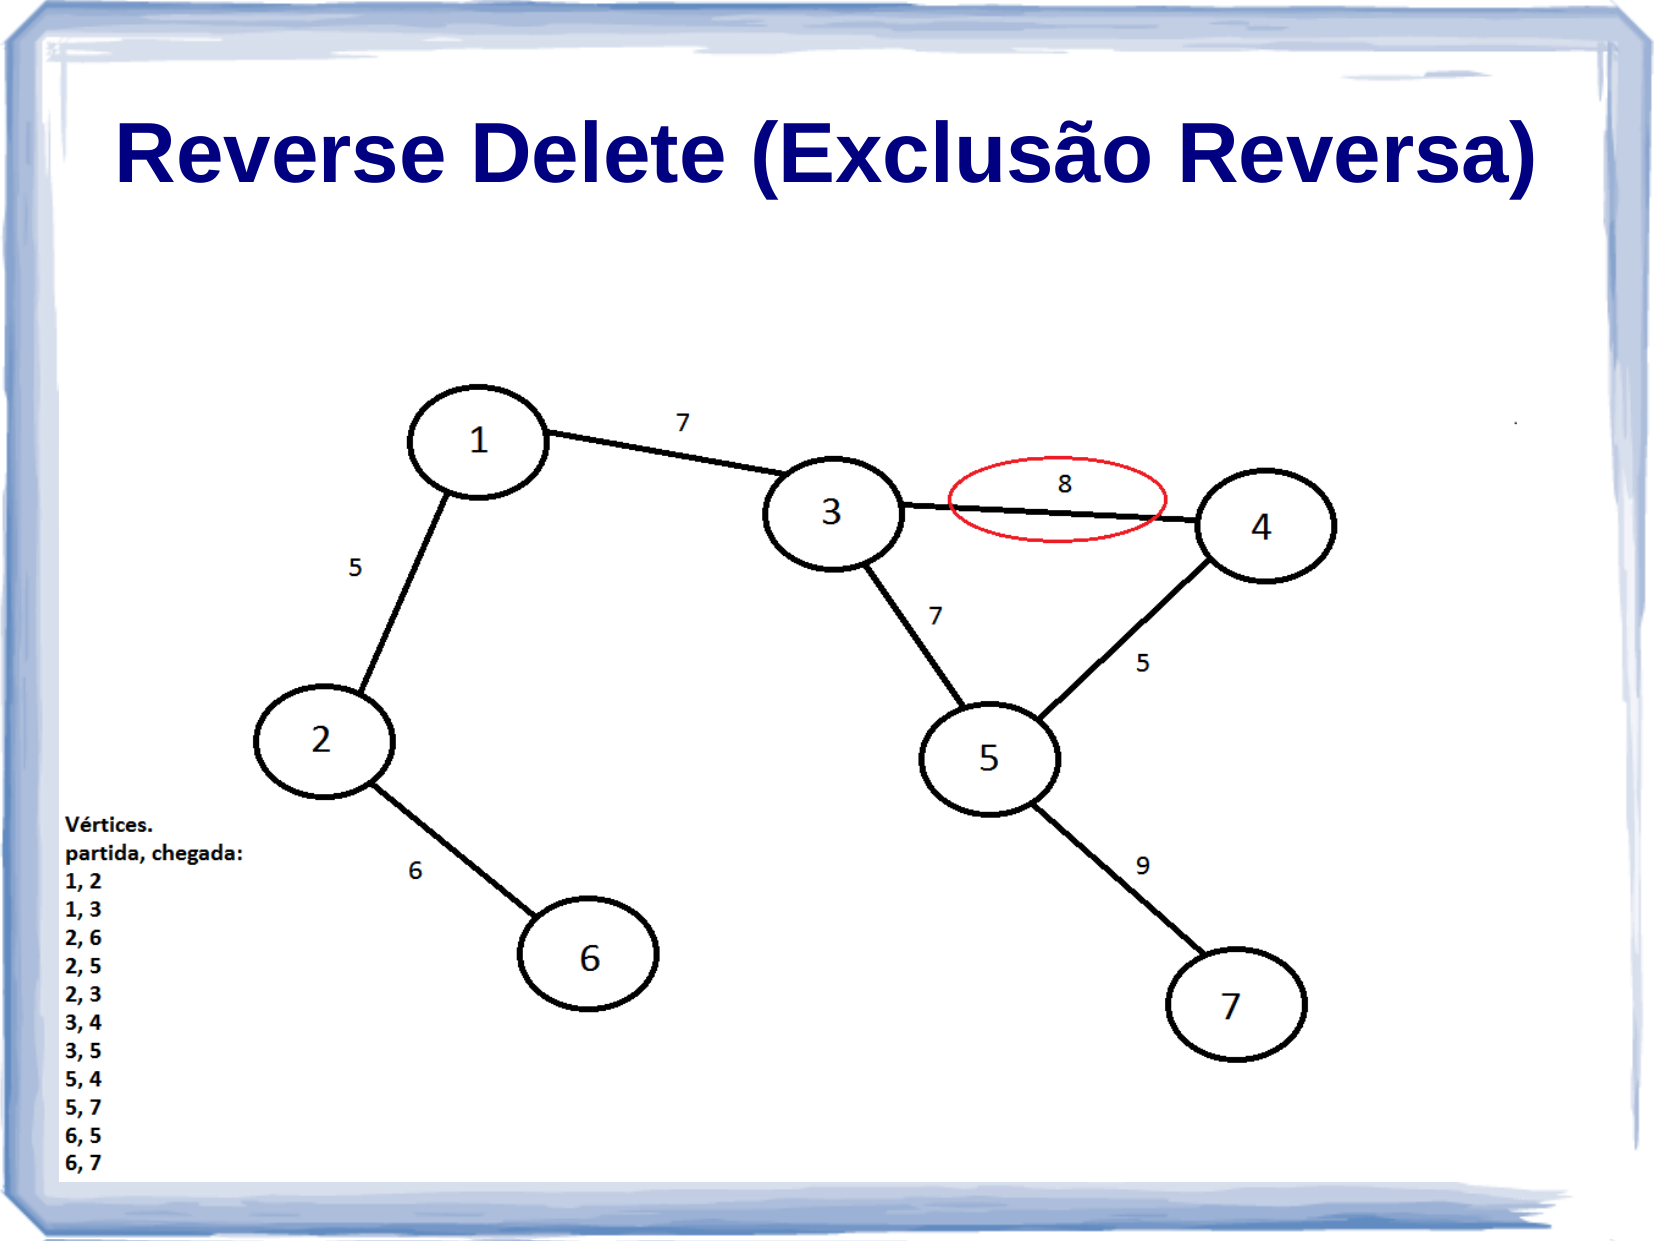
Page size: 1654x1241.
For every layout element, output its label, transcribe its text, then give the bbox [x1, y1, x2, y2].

picture [0, 0, 1654, 1241]
title Reverse Delete (Exclusão Reversa) [82, 49, 1571, 257]
